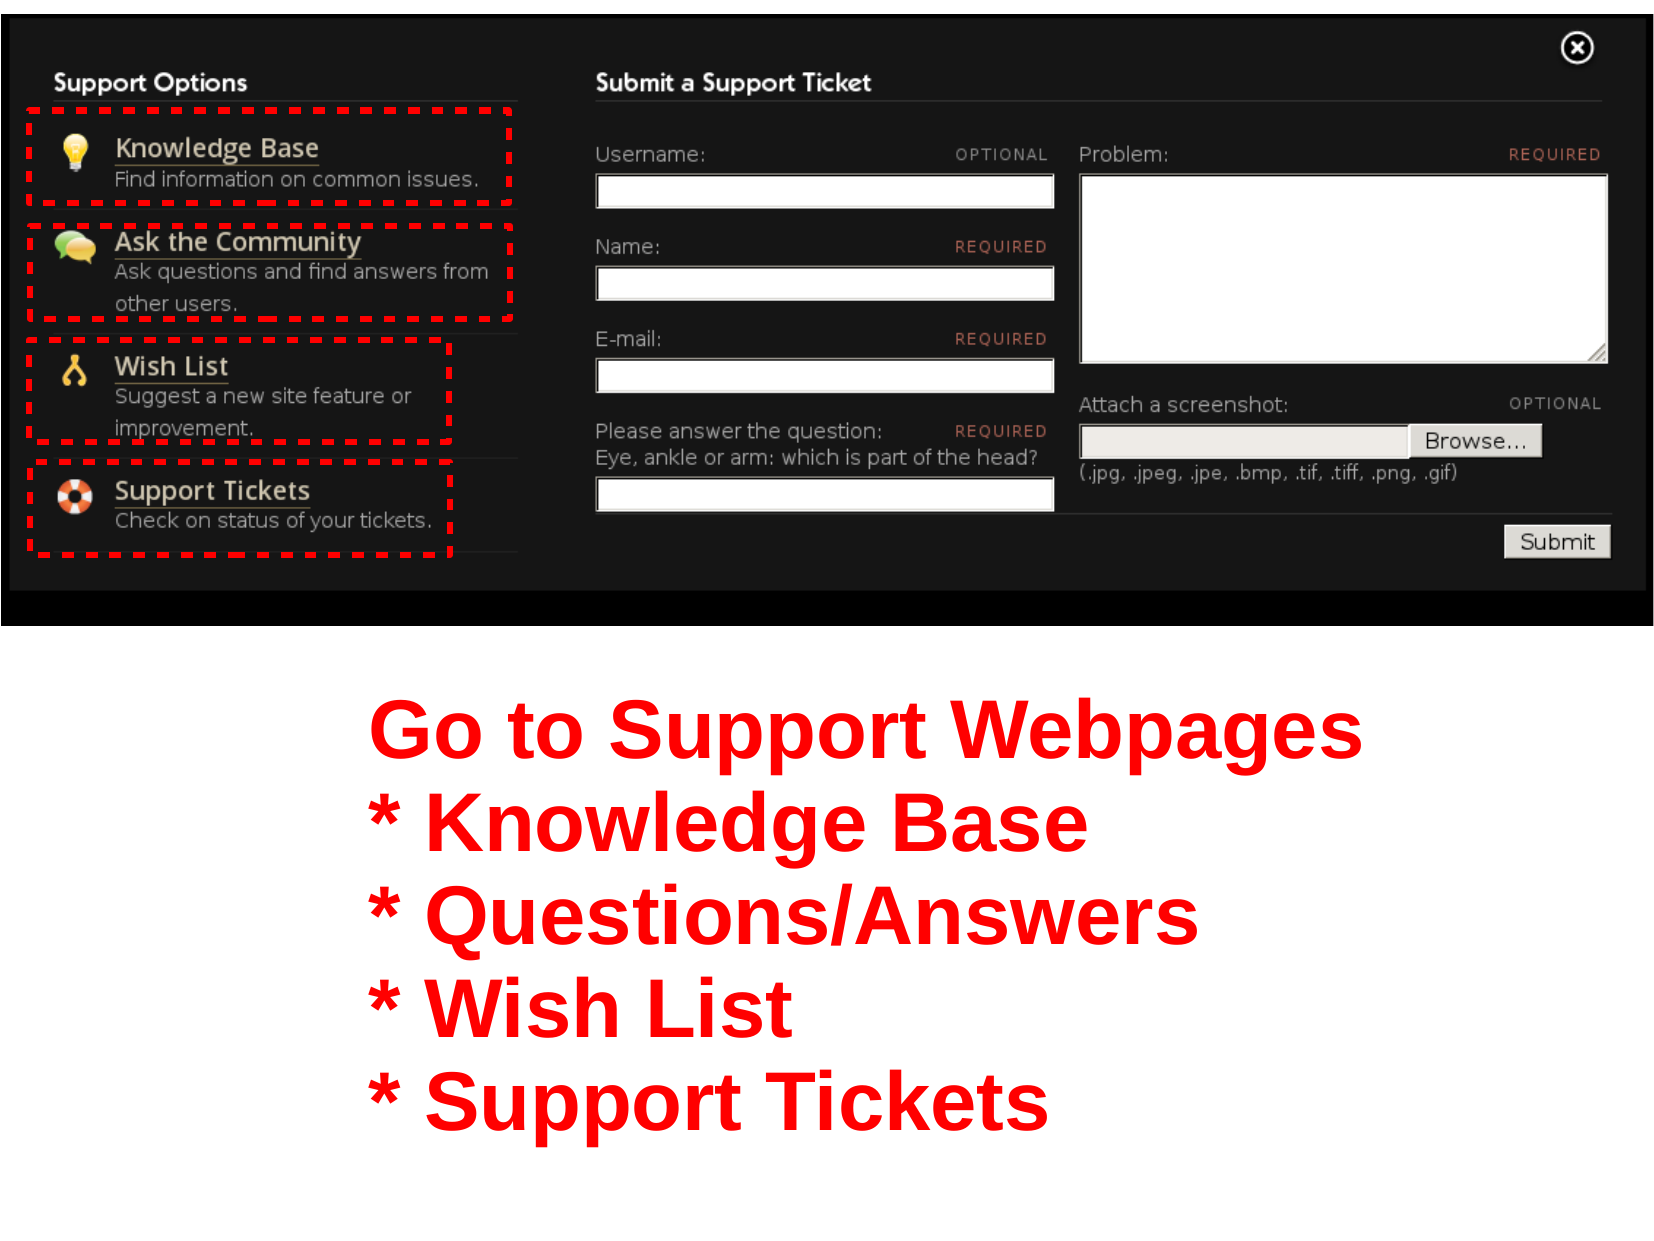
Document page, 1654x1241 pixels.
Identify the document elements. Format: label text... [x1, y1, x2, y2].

text_box Go to Support Webpages * Knowledge Base * Questions/Answers * Wish List * Support Tickets [353, 675, 1381, 1156]
picture [1, 14, 1654, 626]
